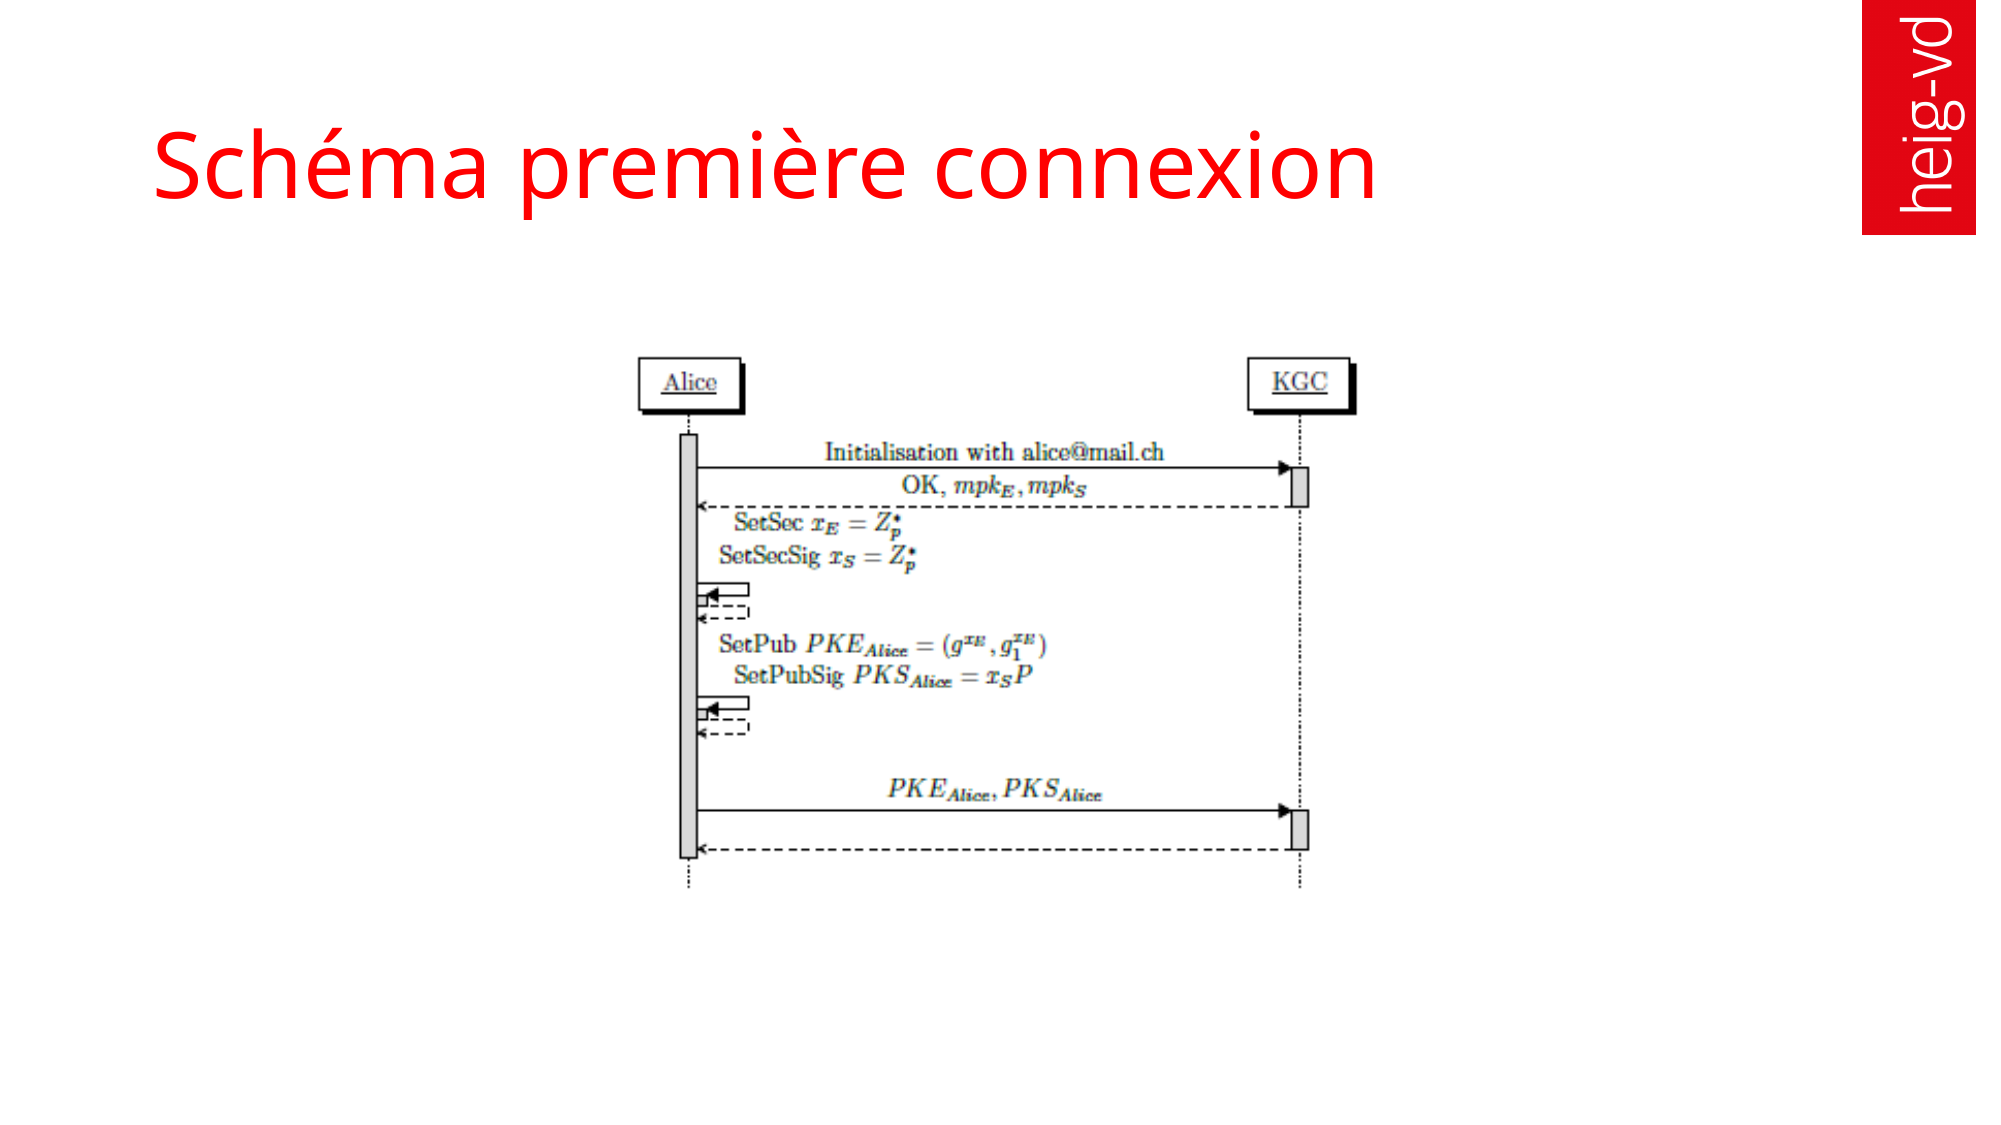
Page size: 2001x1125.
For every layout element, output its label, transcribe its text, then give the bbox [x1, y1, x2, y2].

title Schéma première connexion [137, 59, 1863, 278]
picture [618, 335, 1382, 907]
picture [1862, 0, 1976, 236]
